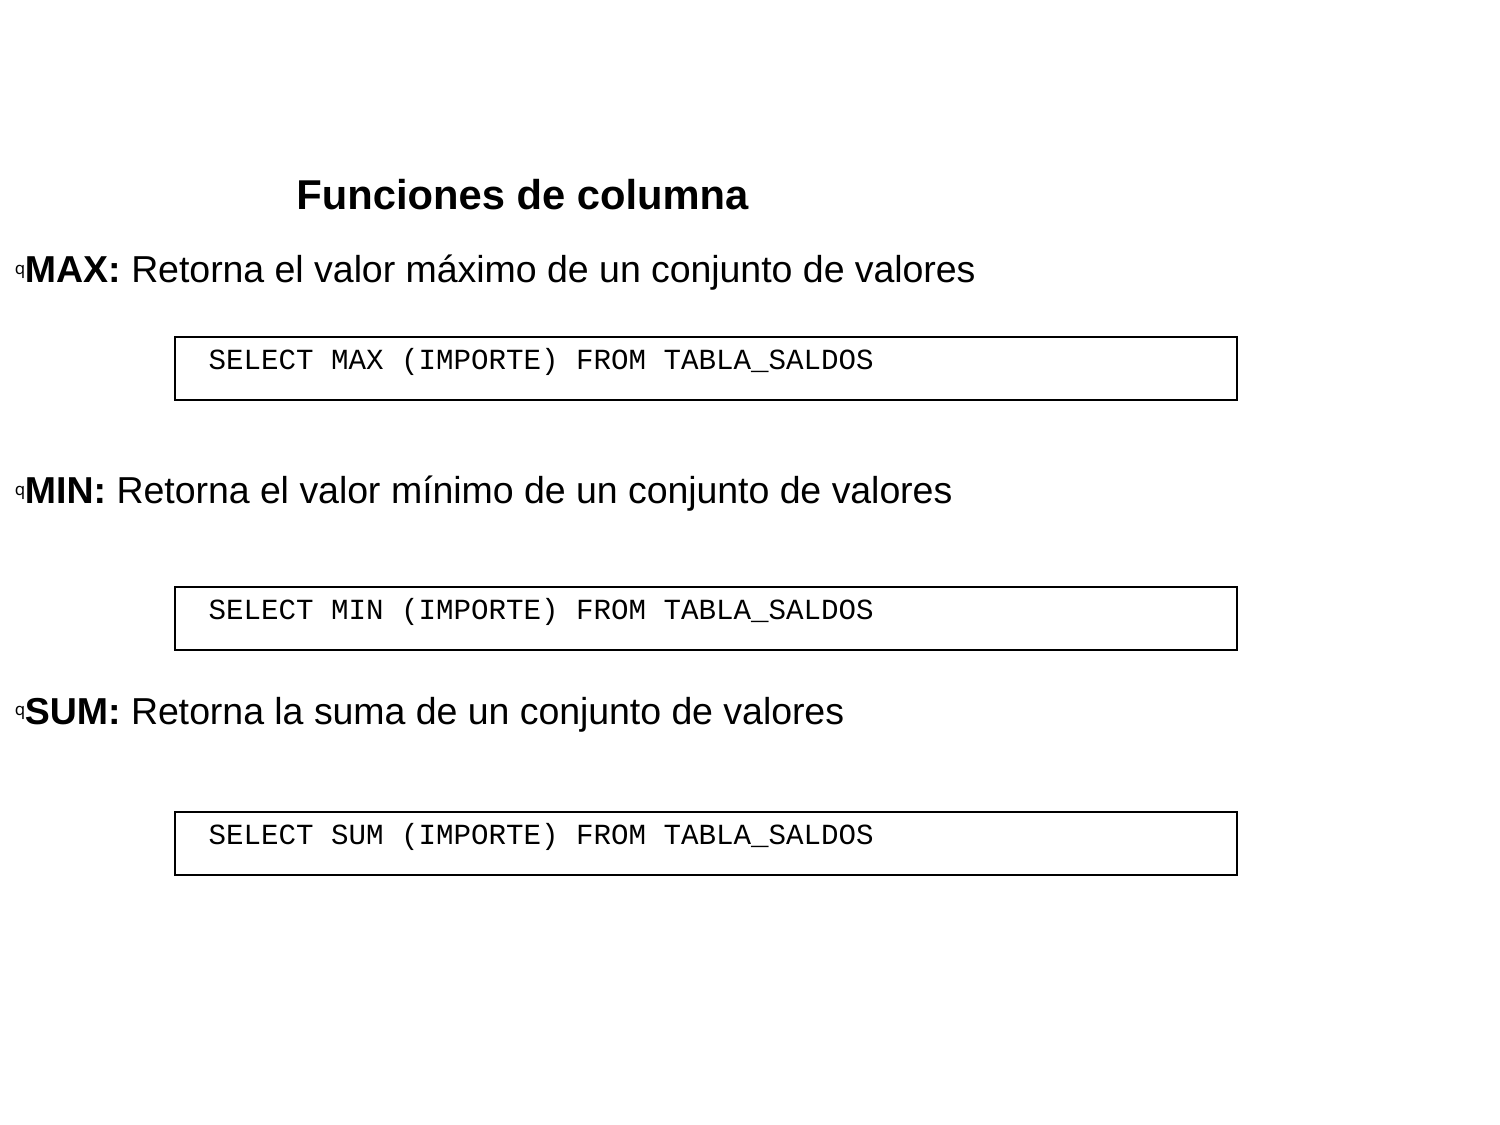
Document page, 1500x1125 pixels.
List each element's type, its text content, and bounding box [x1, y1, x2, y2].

text_box SELECT MIN (IMPORTE) FROM TABLA_SALDOS [174, 587, 1238, 650]
list Funciones de columna MAX: Retorna el valor máximo de un conjunto de valores MIN: Retorna el valor mínimo de un conjunto de valores SUM: Retorna la suma de un conjunto de valores [0, 149, 1401, 938]
text_box SELECT SUM (IMPORTE) FROM TABLA_SALDOS [174, 812, 1238, 875]
text_box SELECT MAX (IMPORTE) FROM TABLA_SALDOS [174, 337, 1238, 400]
